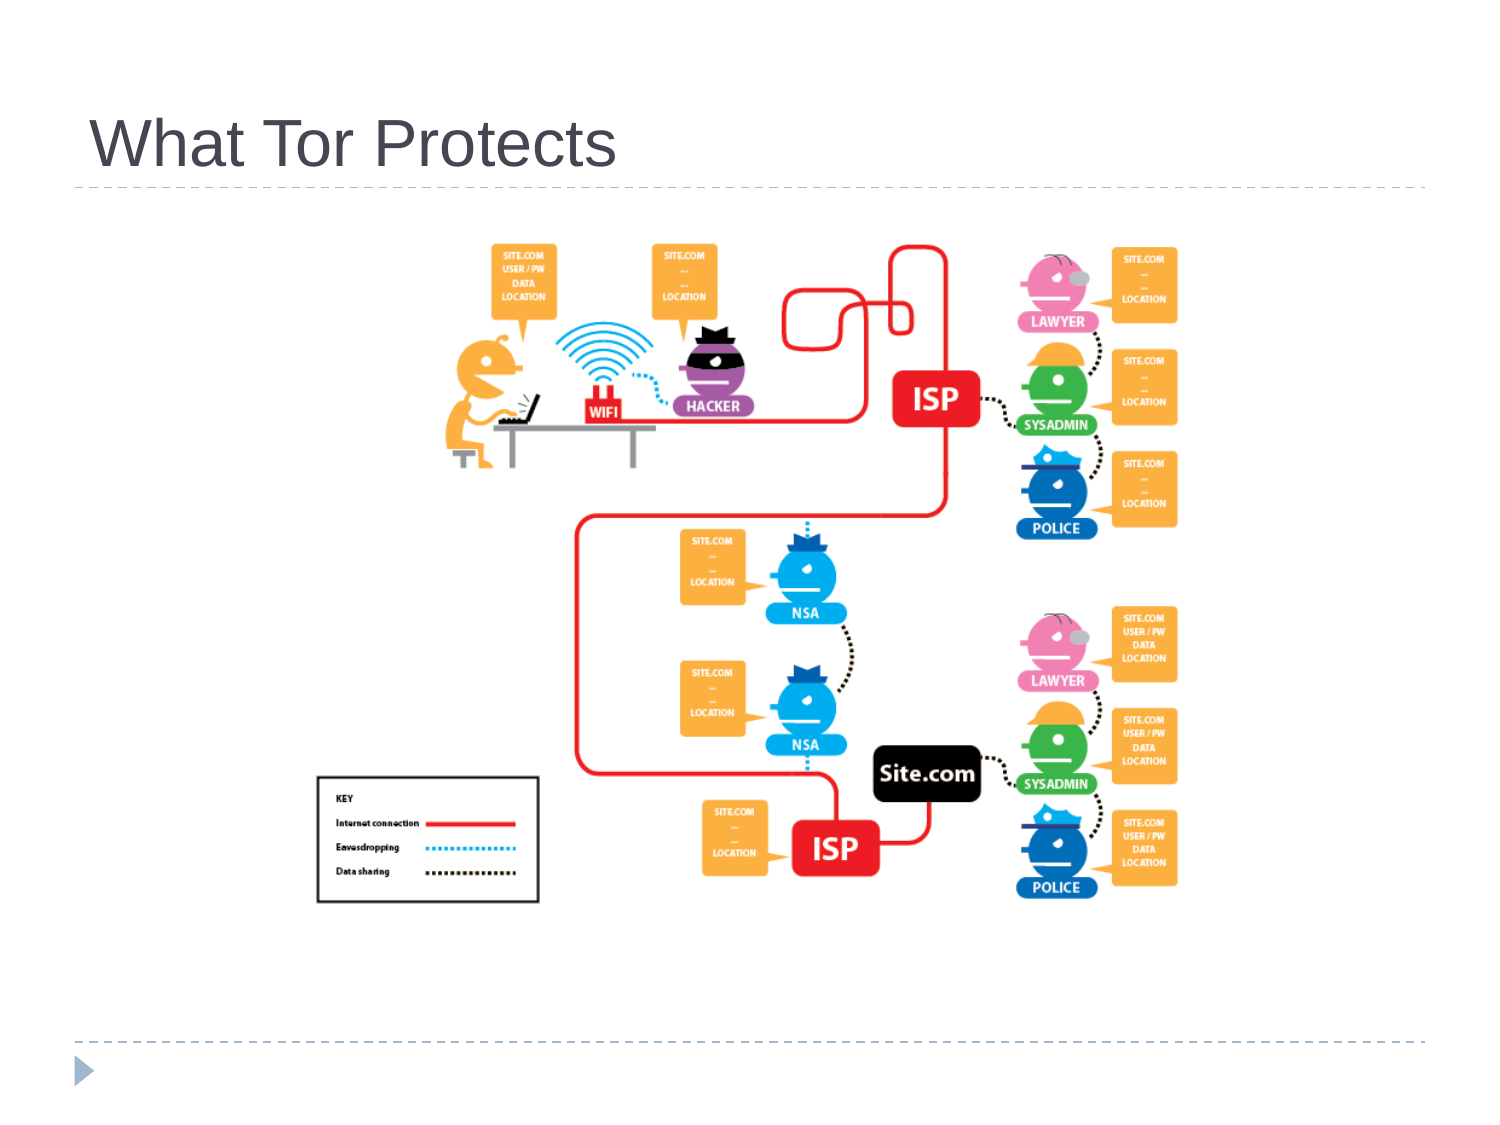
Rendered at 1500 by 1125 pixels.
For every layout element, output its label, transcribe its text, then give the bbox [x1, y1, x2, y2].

title What Tor Protects [75, 24, 1425, 188]
picture [275, 194, 1233, 934]
